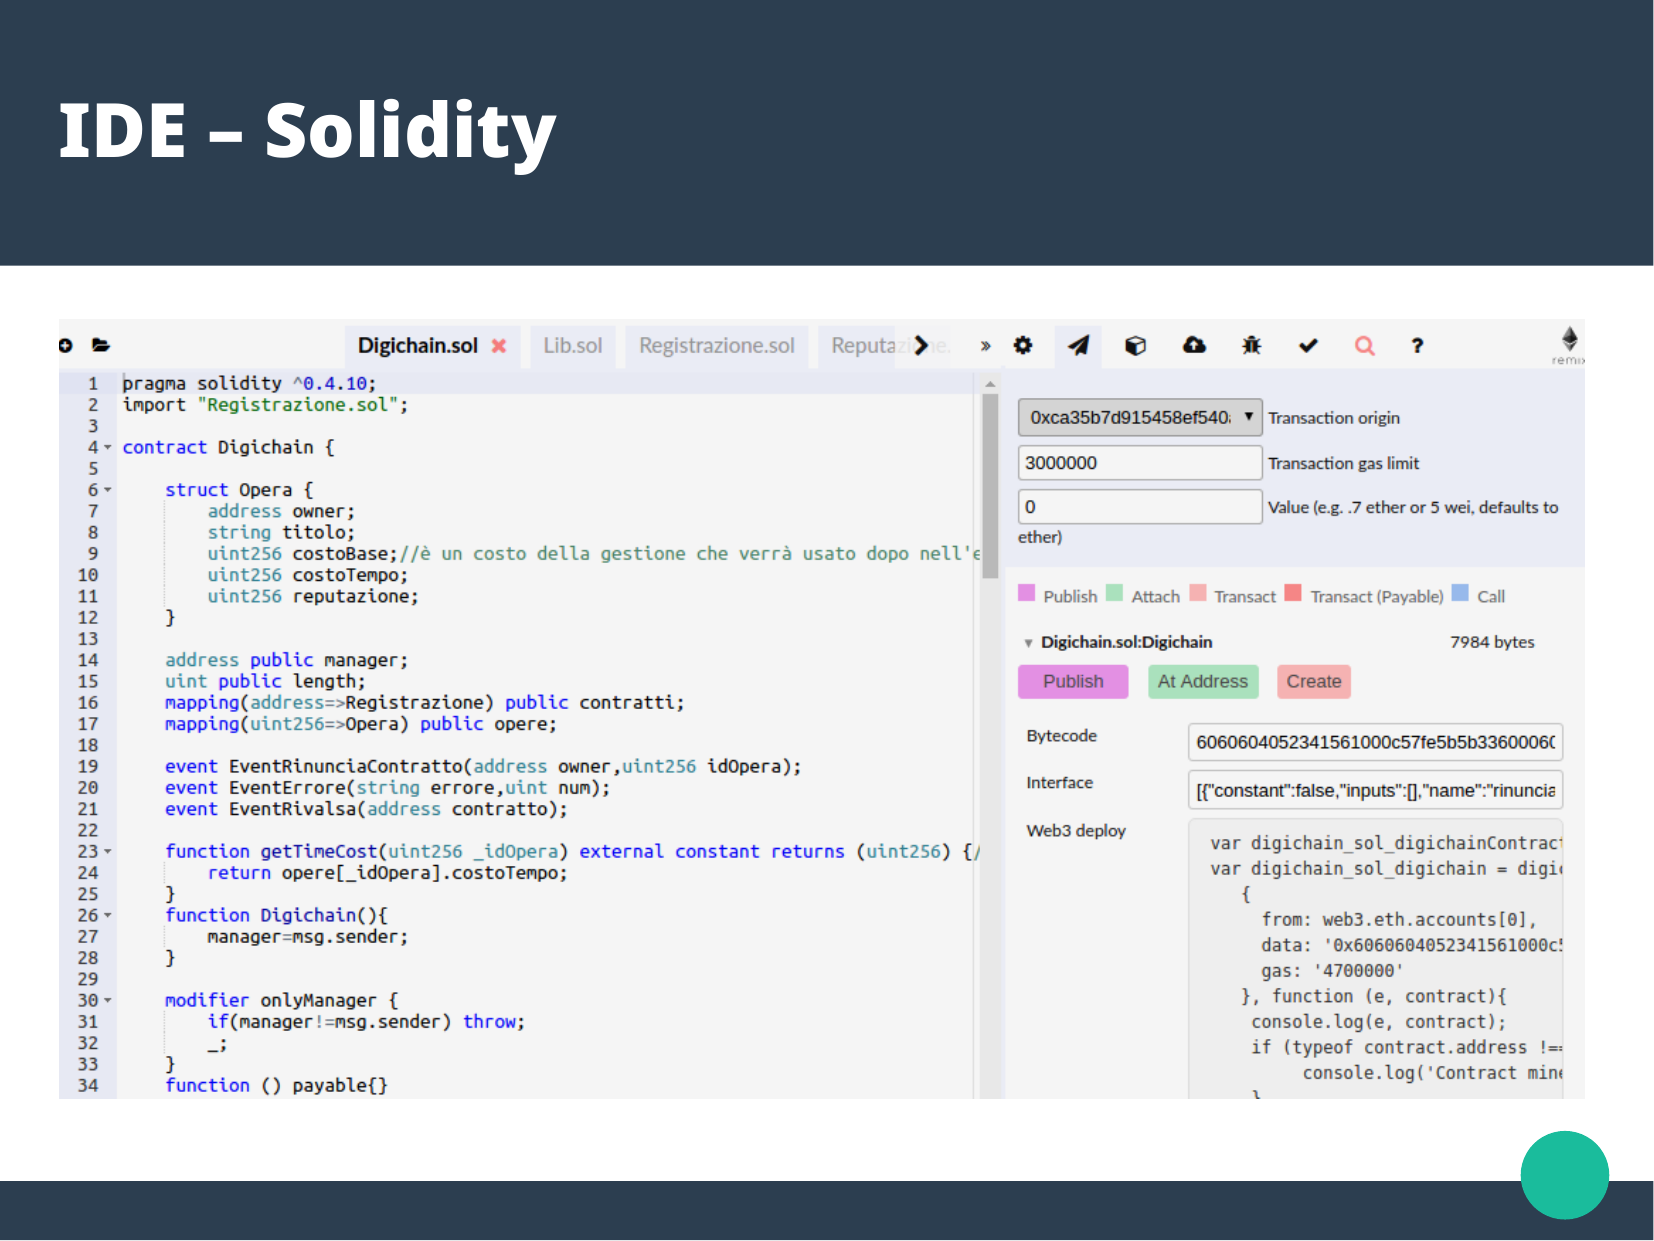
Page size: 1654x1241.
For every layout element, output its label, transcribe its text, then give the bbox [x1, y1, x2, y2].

picture [59, 319, 1585, 1099]
title IDE – Solidity [59, 49, 1595, 207]
